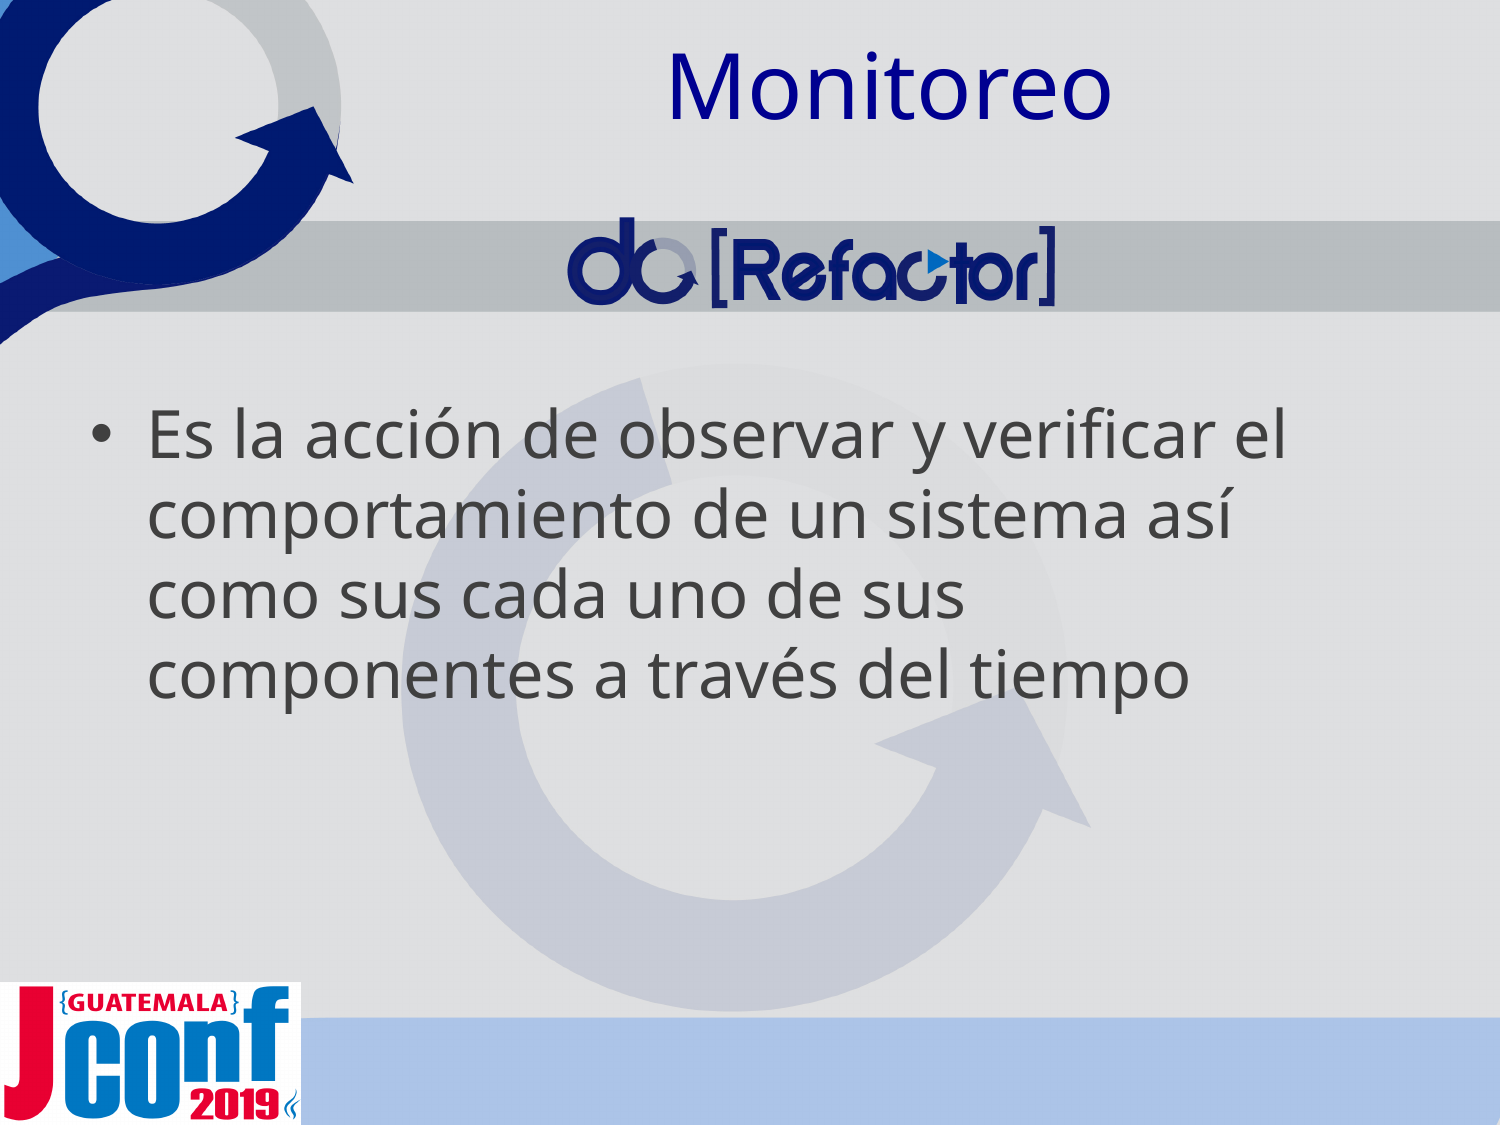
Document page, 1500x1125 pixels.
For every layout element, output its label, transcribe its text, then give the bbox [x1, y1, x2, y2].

title Monitoreo [425, 0, 1356, 166]
list Es la acción de observar y verificar el comportamiento de un sistema así como sus cada uno de sus componentes a través del tiempo [75, 384, 1426, 736]
picture [0, 0, 1500, 1125]
